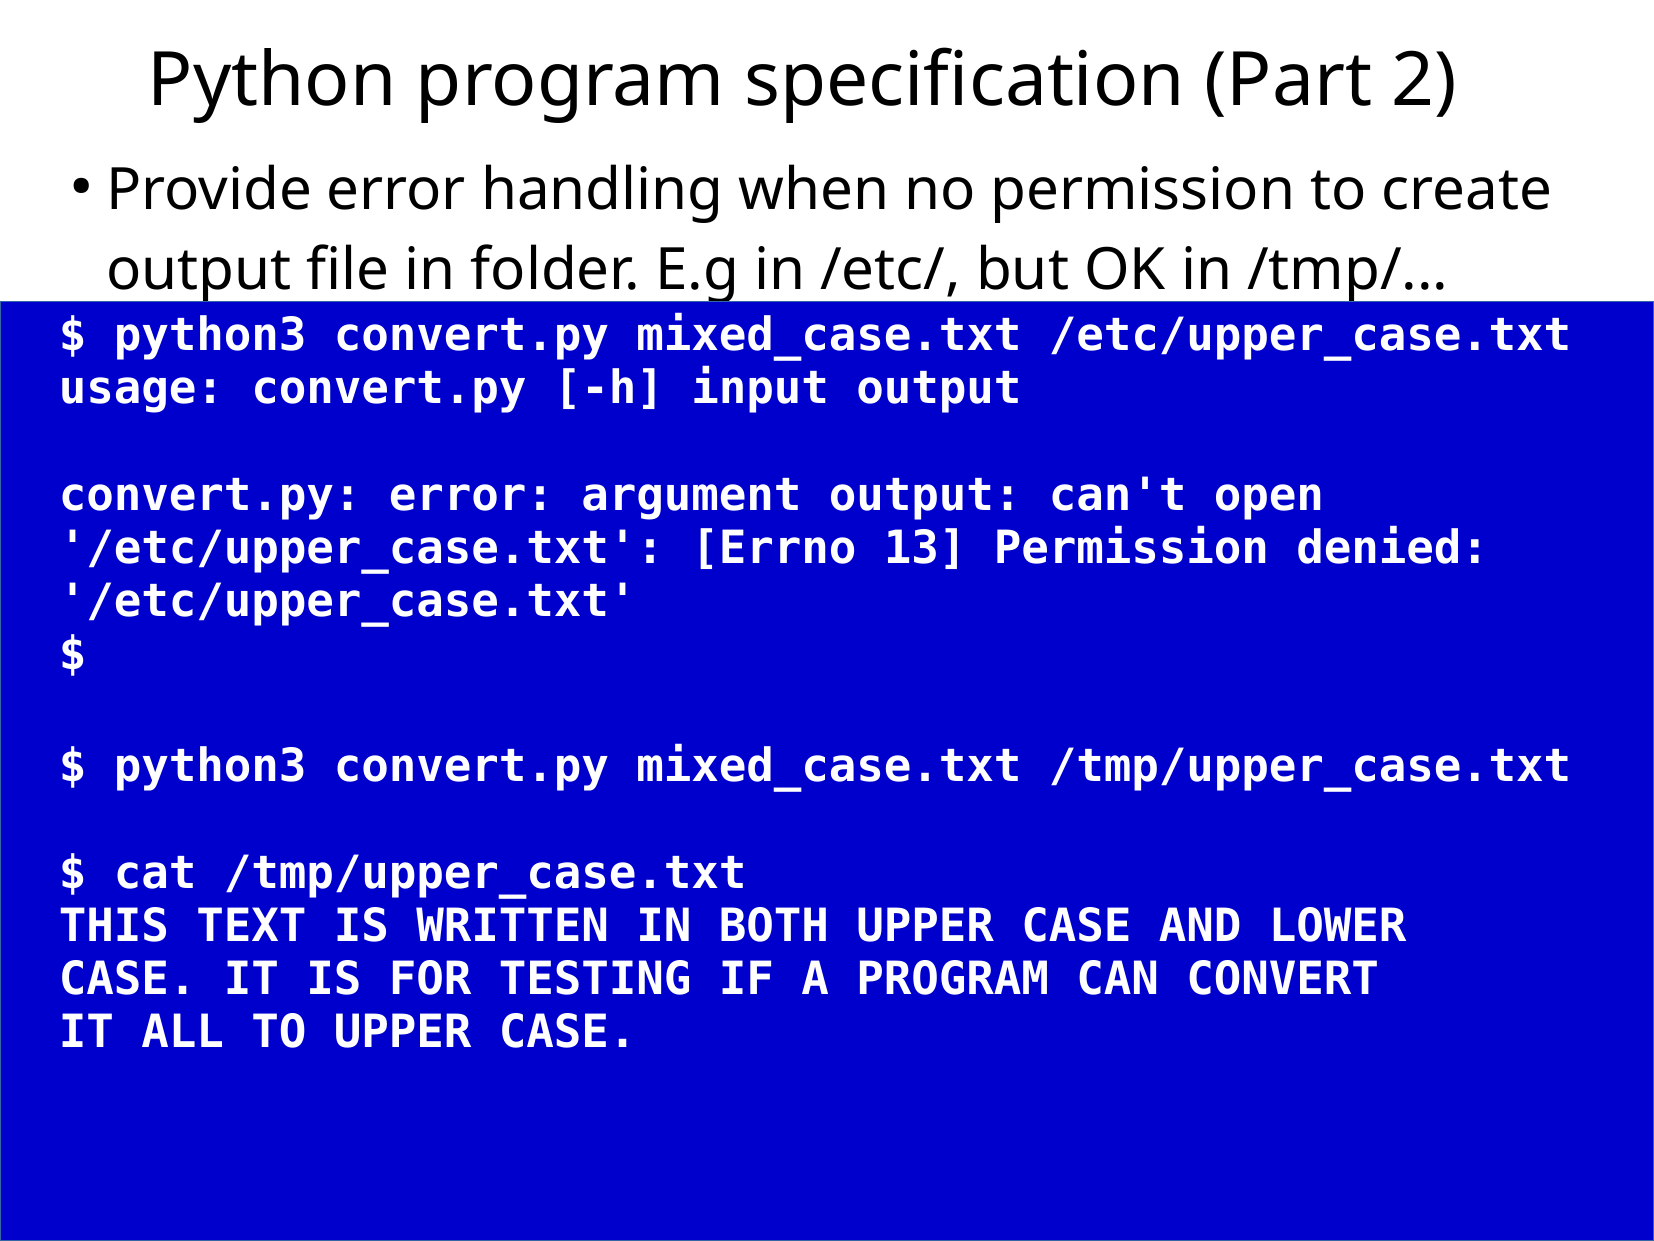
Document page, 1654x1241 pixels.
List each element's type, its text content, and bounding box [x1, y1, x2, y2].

subtitle Provide error handling when no permission to create output file in folder. E.g in /etc/, but OK in /tmp/... [35, 147, 1630, 225]
title Python program specification (Part 2) [59, 35, 1548, 118]
text_box $ python3 convert.py mixed_case.txt /etc/upper_case.txt usage: convert.py [-h] input output convert.py: error: argument output: can't open '/etc/upper_case.txt': [Errno 13] Permission denied: '/etc/upper_case.txt' $ $ python3 convert.py mixed_case.txt /tmp/upper_case.txt $ cat /tmp/upper_case.txt THIS TEXT IS WRITTEN IN BOTH UPPER CASE AND LOWER CASE. IT IS FOR TESTING IF A PROGRAM CAN CONVERT IT ALL TO UPPER CASE. [0, 301, 1654, 1241]
